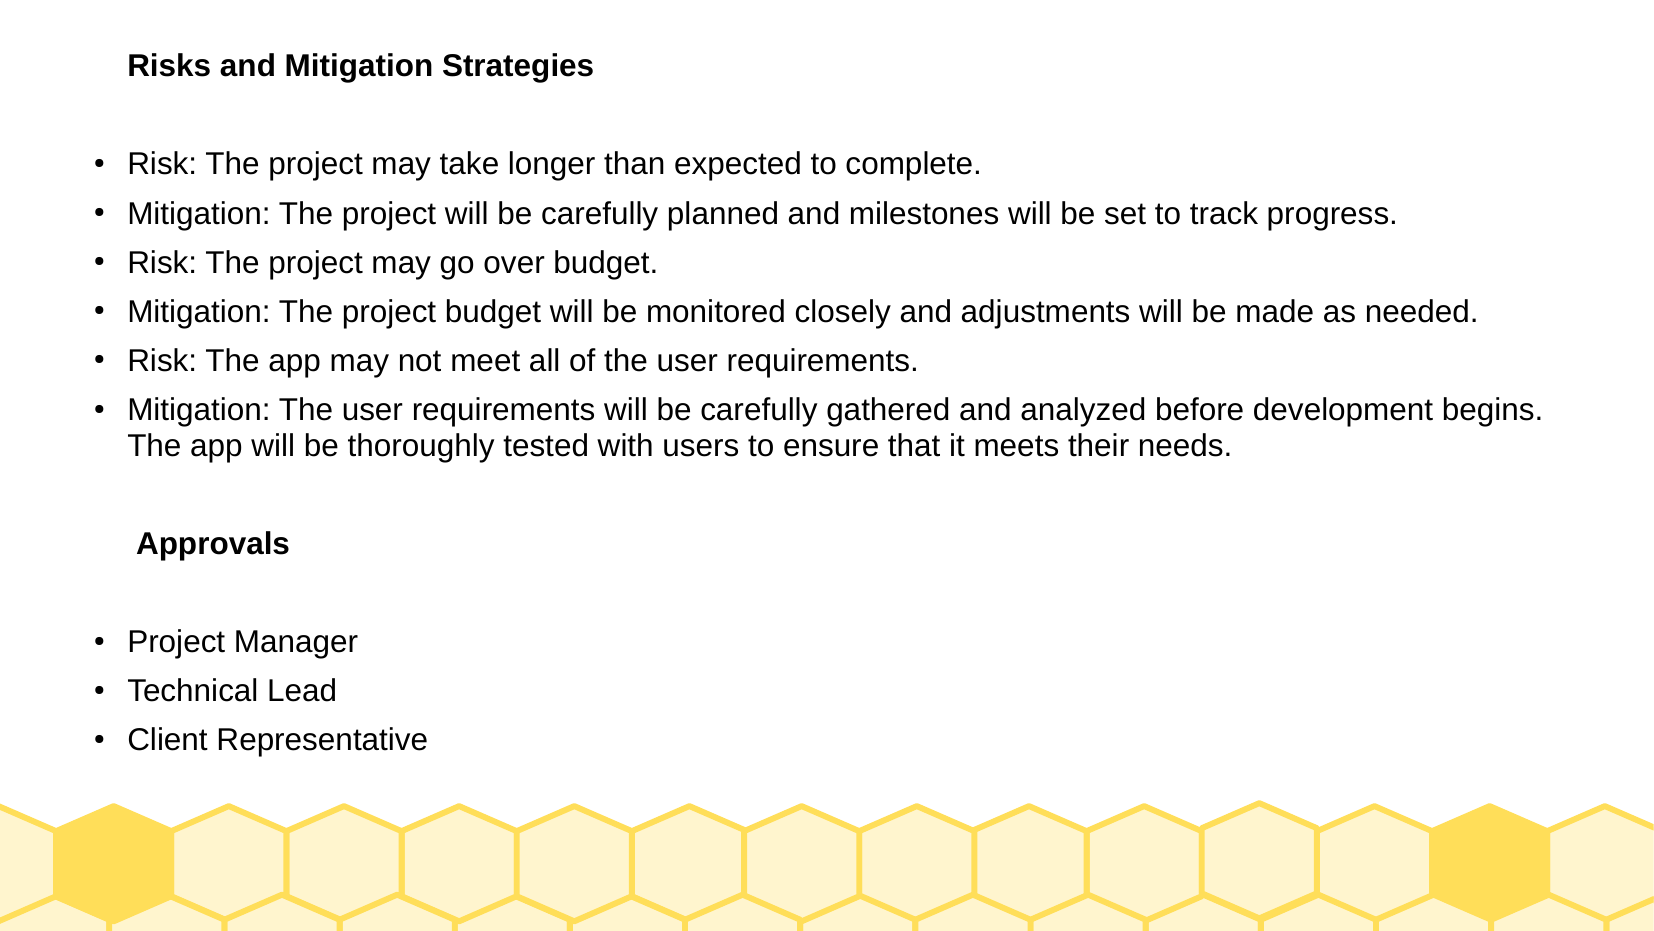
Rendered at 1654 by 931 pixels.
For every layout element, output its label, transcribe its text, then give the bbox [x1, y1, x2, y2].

list Risks and Mitigation Strategies Risk: The project may take longer than expected to complete. Mitigation: The project will be carefully planned and milestones will be set to track progress. Risk: The project may go over budget. Mitigation: The project budget will be monitored closely and adjustments will be made as needed. Risk: The app may not meet all of the user requirements. Mitigation: The user requirements will be carefully gathered and analyzed before development begins. The app will be thoroughly tested with users to ensure that it meets their needs. Approvals Project Manager Technical Lead Client Representative [82, 48, 1571, 765]
